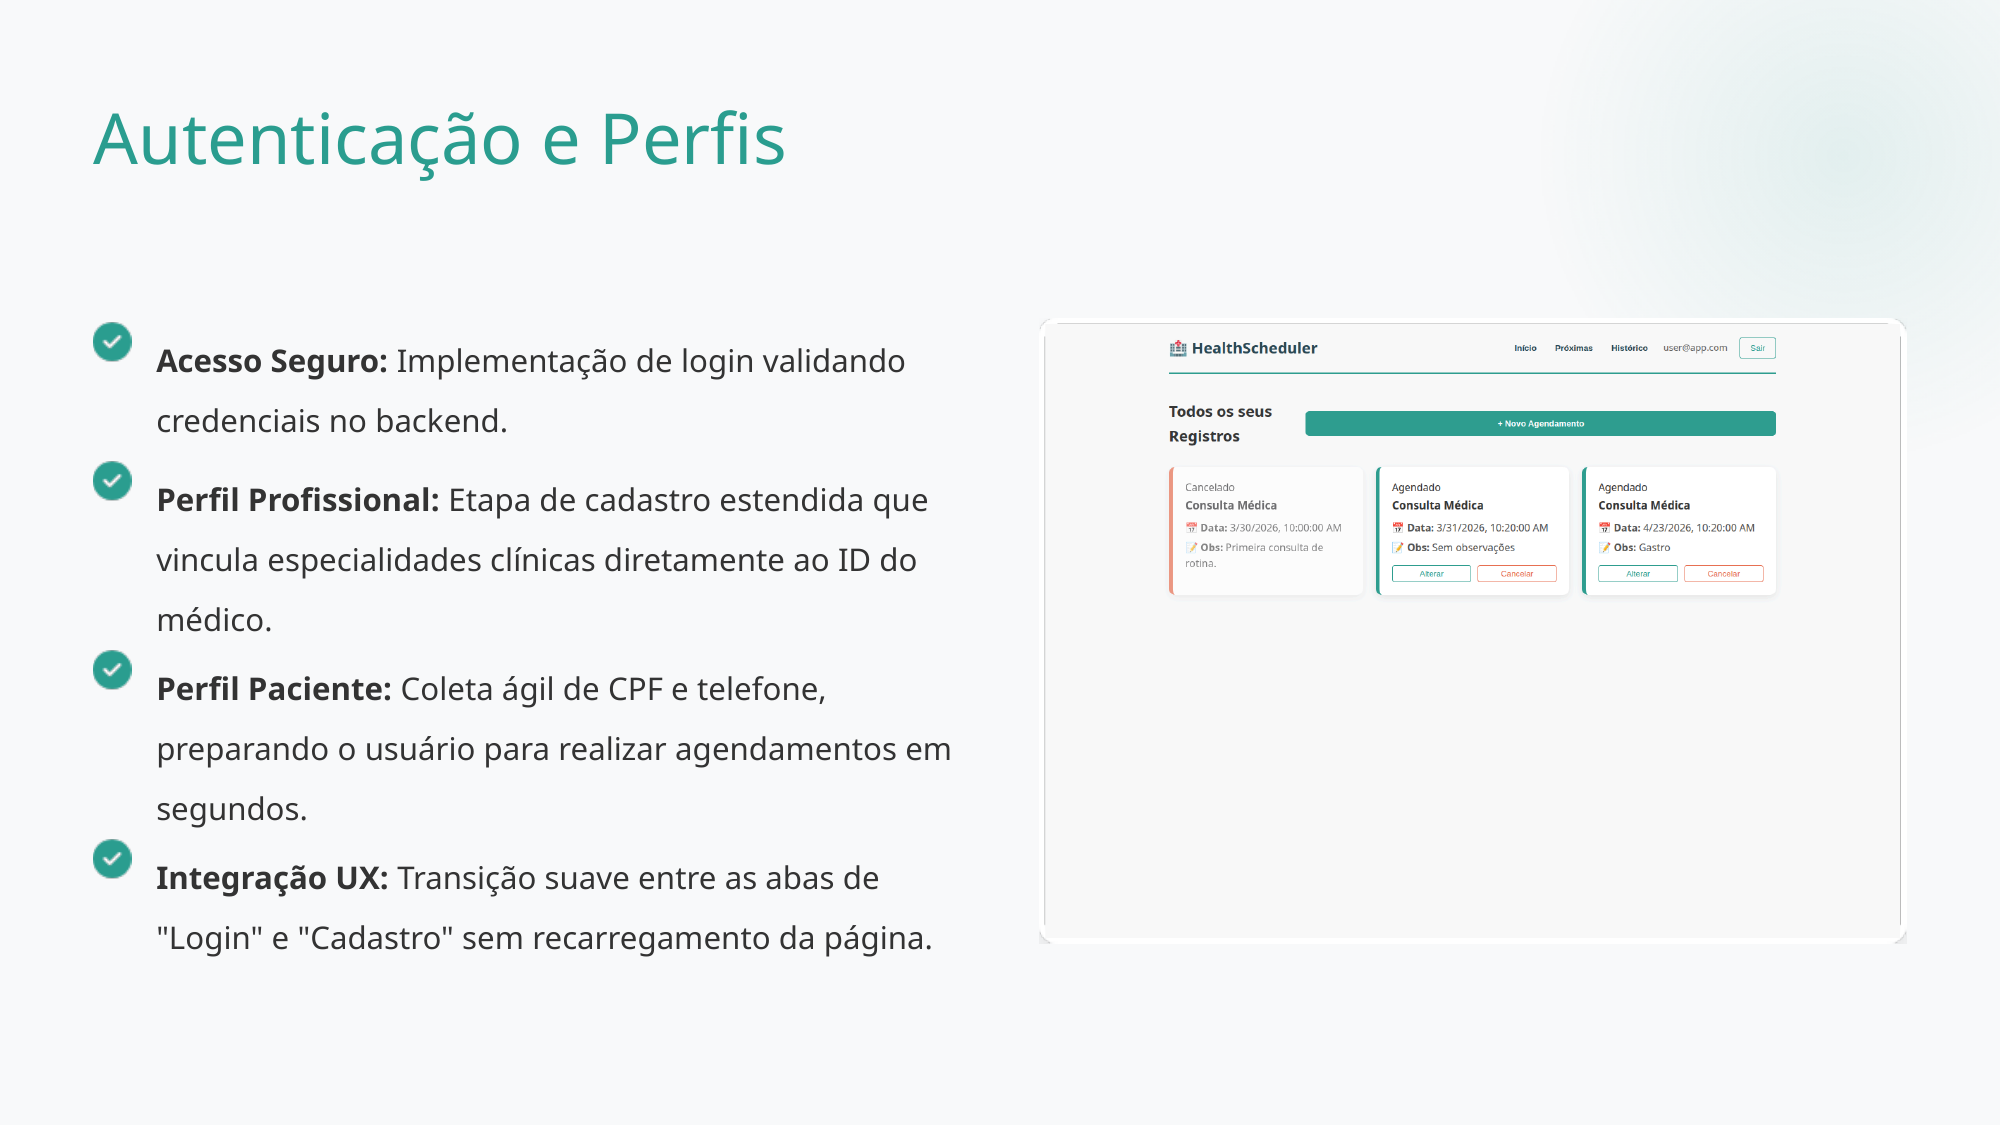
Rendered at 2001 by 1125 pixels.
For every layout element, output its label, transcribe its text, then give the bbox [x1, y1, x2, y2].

picture [93, 649, 132, 691]
picture [93, 321, 132, 363]
text_box Integração UX: Transição suave entre as abas de "Login" e "Cadastro" sem recarregamento da página. [156, 835, 961, 956]
picture [93, 460, 132, 502]
picture [1039, 0, 2000, 944]
text_box Acesso Seguro: Implementação de login validando credenciais no backend. [156, 318, 961, 439]
picture [93, 838, 132, 880]
text_box Autenticação e Perfis [93, 93, 1997, 179]
text_box Perfil Profissional: Etapa de cadastro estendida que vincula especialidades clínicas diretamente ao ID do médico. [156, 457, 961, 638]
text_box Perfil Paciente: Coleta ágil de CPF e telefone, preparando o usuário para realizar agendamentos em segundos. [156, 646, 961, 827]
